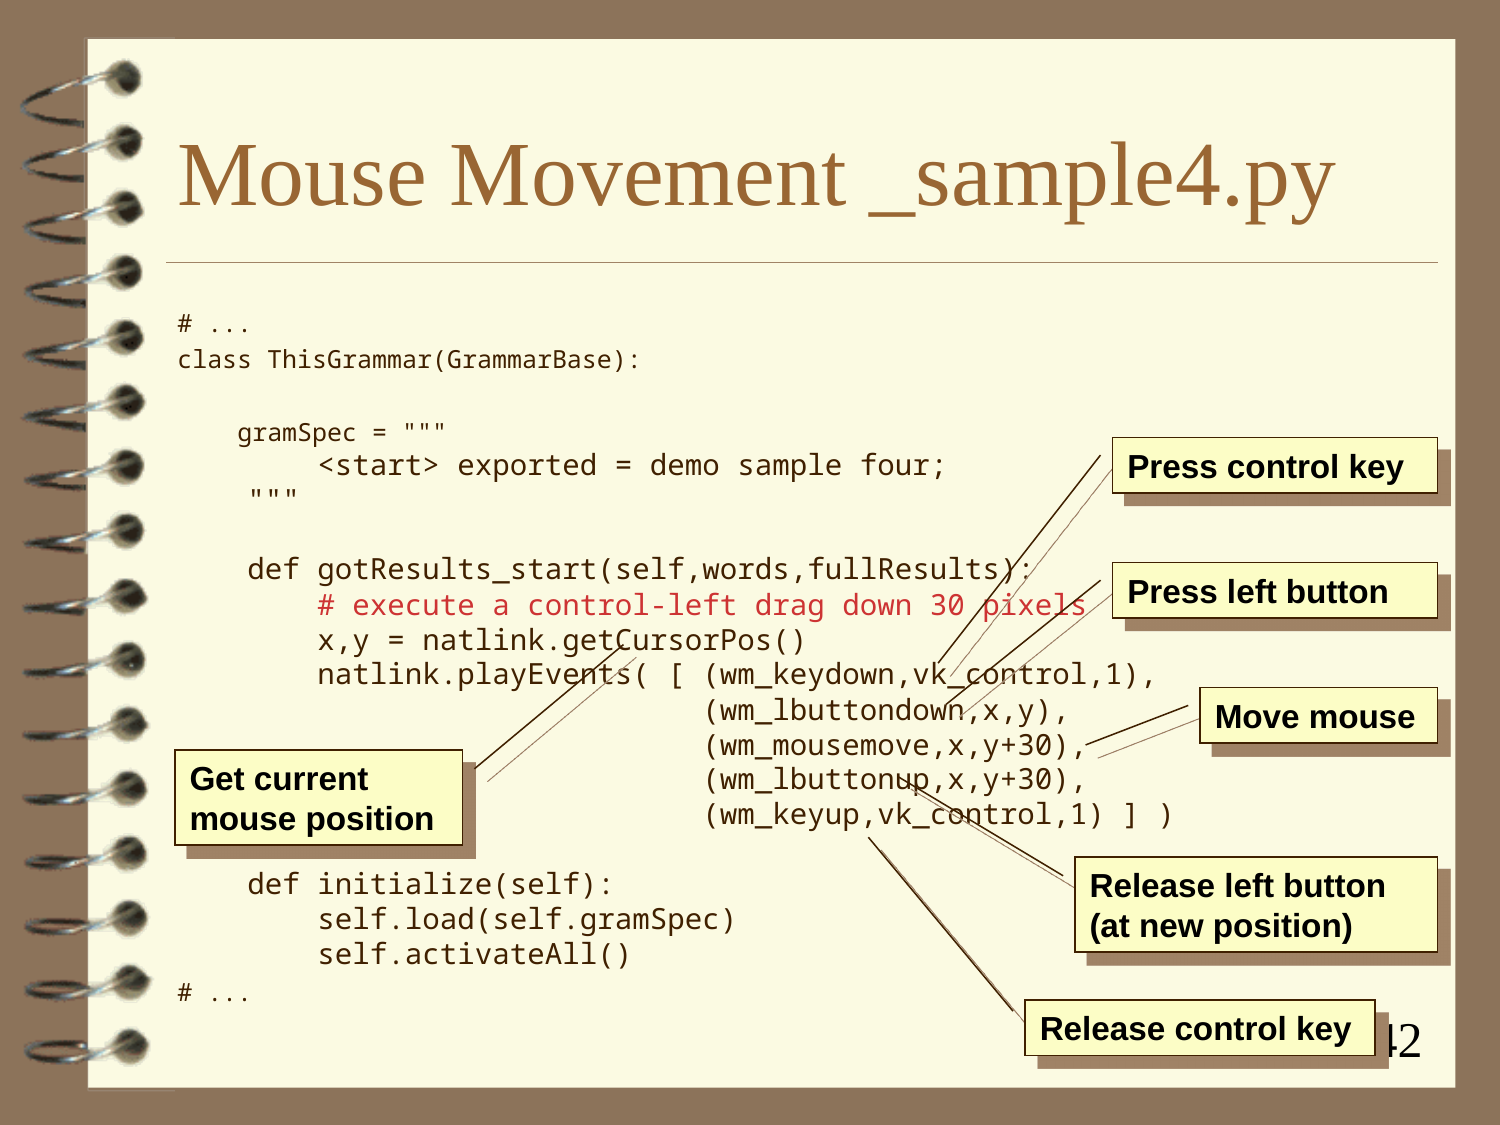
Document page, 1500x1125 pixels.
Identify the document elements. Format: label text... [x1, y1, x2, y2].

text_box Release left button (at new position) [1075, 857, 1438, 952]
list # ... class ThisGrammar(GrammarBase): gramSpec = """ <start> exported = demo sample four; """ def gotResults_start(self,words,fullResults): # execute a control-left drag down 30 pixels x,y = natlink.getCursorPos() natlink.playEvents( [ (wm_keydown,vk_control,1), (wm_lbuttondown,x,y), (wm_mousemove,x,y+30), (wm_lbuttonup,x,y+30), (wm_keyup,vk_control,1) ] ) def initialize(self): self.load(self.gramSpec) self.activateAll() # ... [162, 299, 1438, 976]
text_box Press control key [1112, 437, 1438, 493]
text_box Move mouse [1200, 687, 1438, 743]
title Mouse Movement _sample4.py [162, 74, 1438, 263]
picture [0, 0, 175, 1125]
text_box Get current mouse position [175, 750, 463, 845]
text_box Press left button [1112, 562, 1438, 618]
text_box Release control key [1025, 1000, 1375, 1055]
